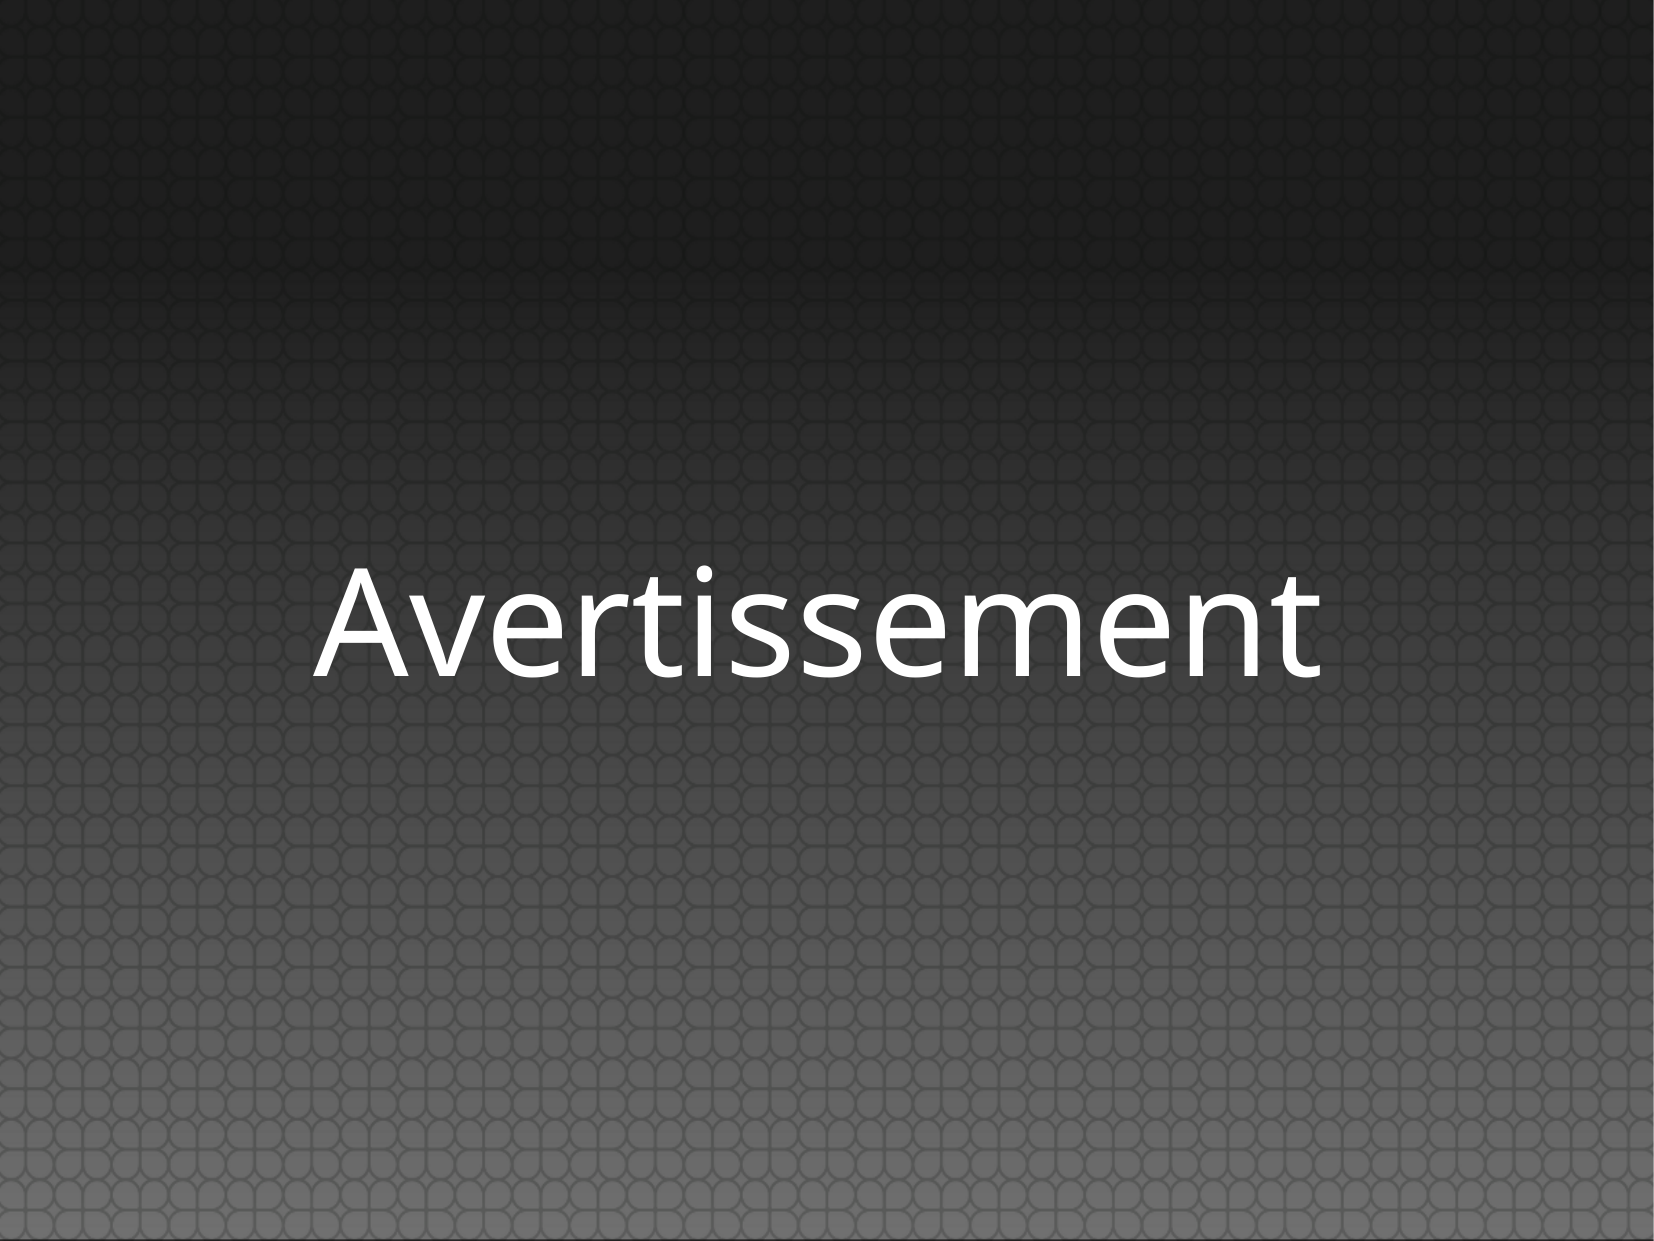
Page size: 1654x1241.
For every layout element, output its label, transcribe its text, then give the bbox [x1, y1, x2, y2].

picture [0, 0, 1654, 1241]
title Avertissement [75, 525, 1564, 713]
